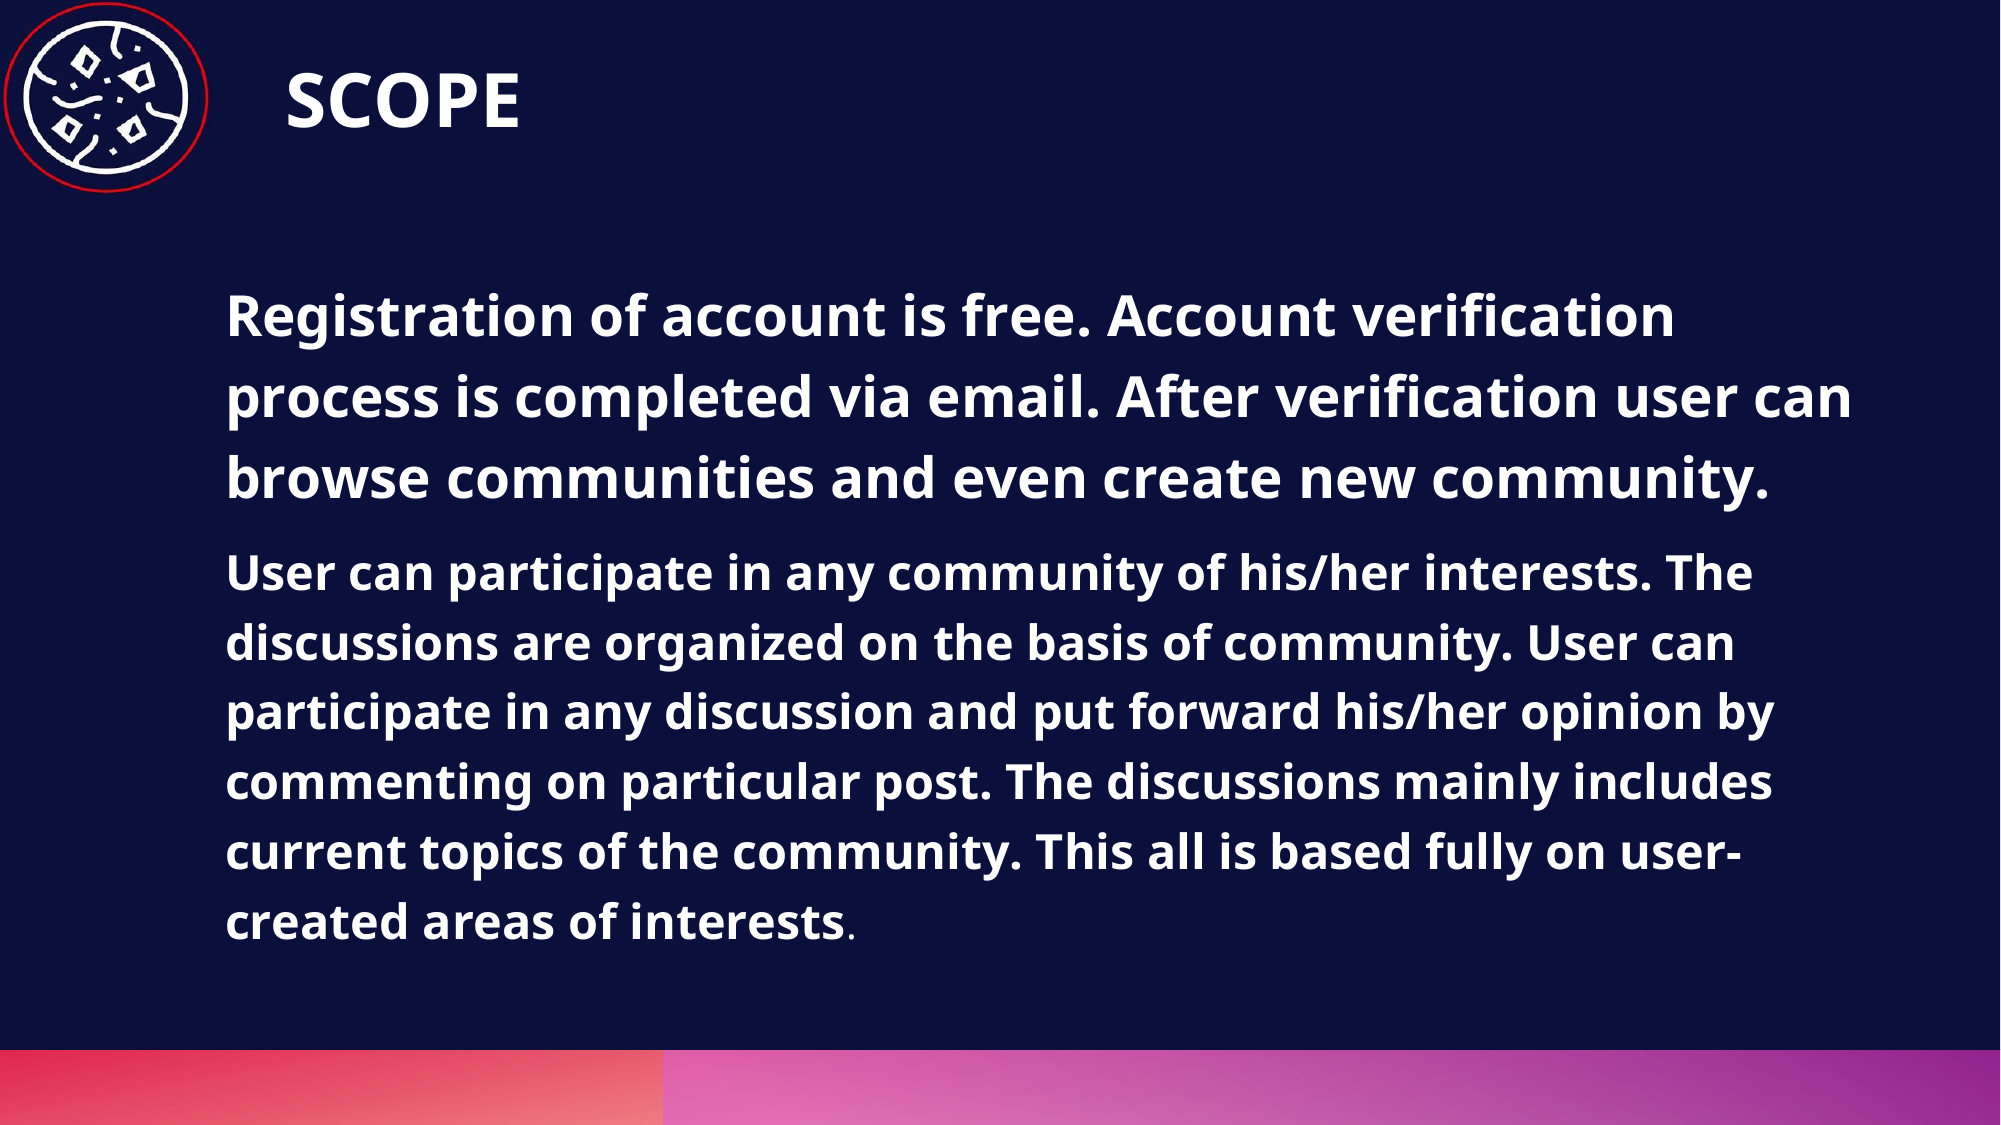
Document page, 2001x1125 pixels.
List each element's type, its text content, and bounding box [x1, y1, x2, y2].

title SCOPE [285, 0, 1965, 143]
picture [0, 0, 2001, 1125]
list Registration of account is free. Account verification process is completed via email. After verification user can browse communities and even create new community. User can participate in any community of his/her interests. The discussions are organized on the basis of community. User can participate in any discussion and put forward his/her opinion by commenting on particular post. The discussions mainly includes current topics of the community. This all is based fully on user-created areas of interests. [224, 266, 1905, 1020]
